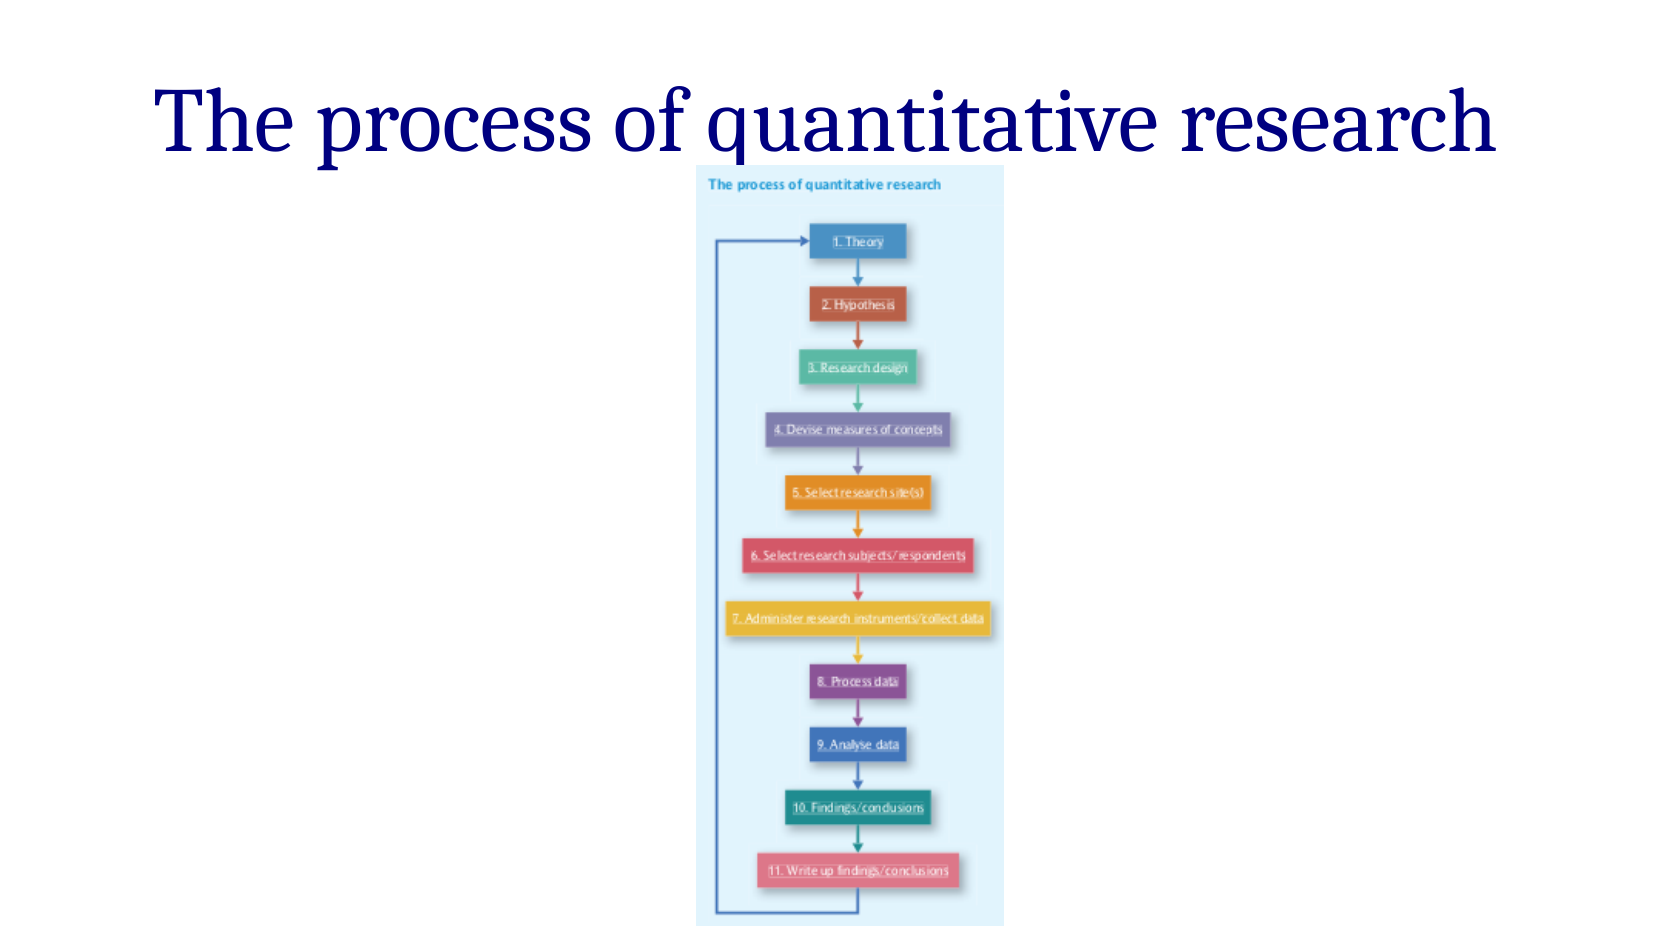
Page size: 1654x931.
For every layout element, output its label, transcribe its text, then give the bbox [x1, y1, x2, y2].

title The process of quantitative research [82, 7, 1571, 222]
picture [696, 165, 1004, 926]
